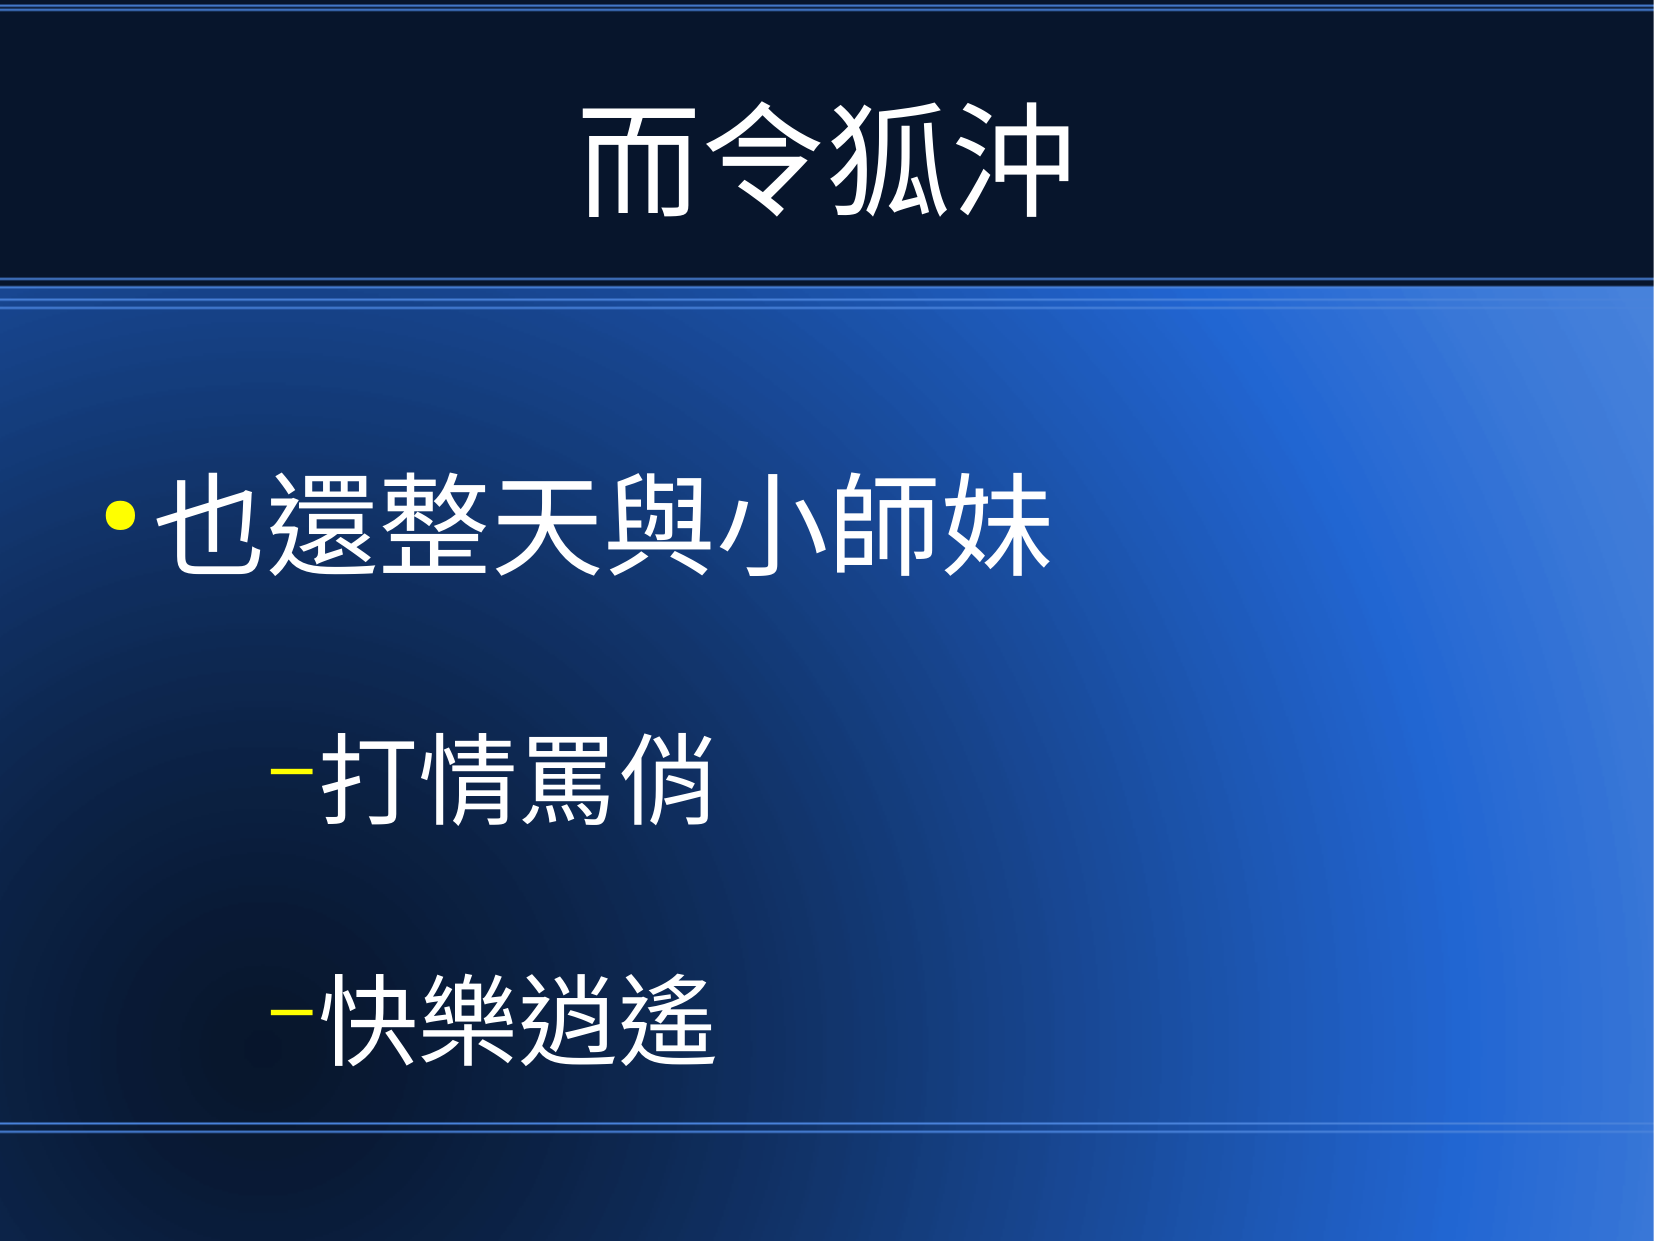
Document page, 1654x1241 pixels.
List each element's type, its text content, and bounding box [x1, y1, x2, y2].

picture [0, 0, 1654, 1241]
list 也還整天與小師妹 打情罵俏 快樂逍遙 [82, 355, 1571, 1241]
title 而令狐沖 [82, 49, 1571, 257]
